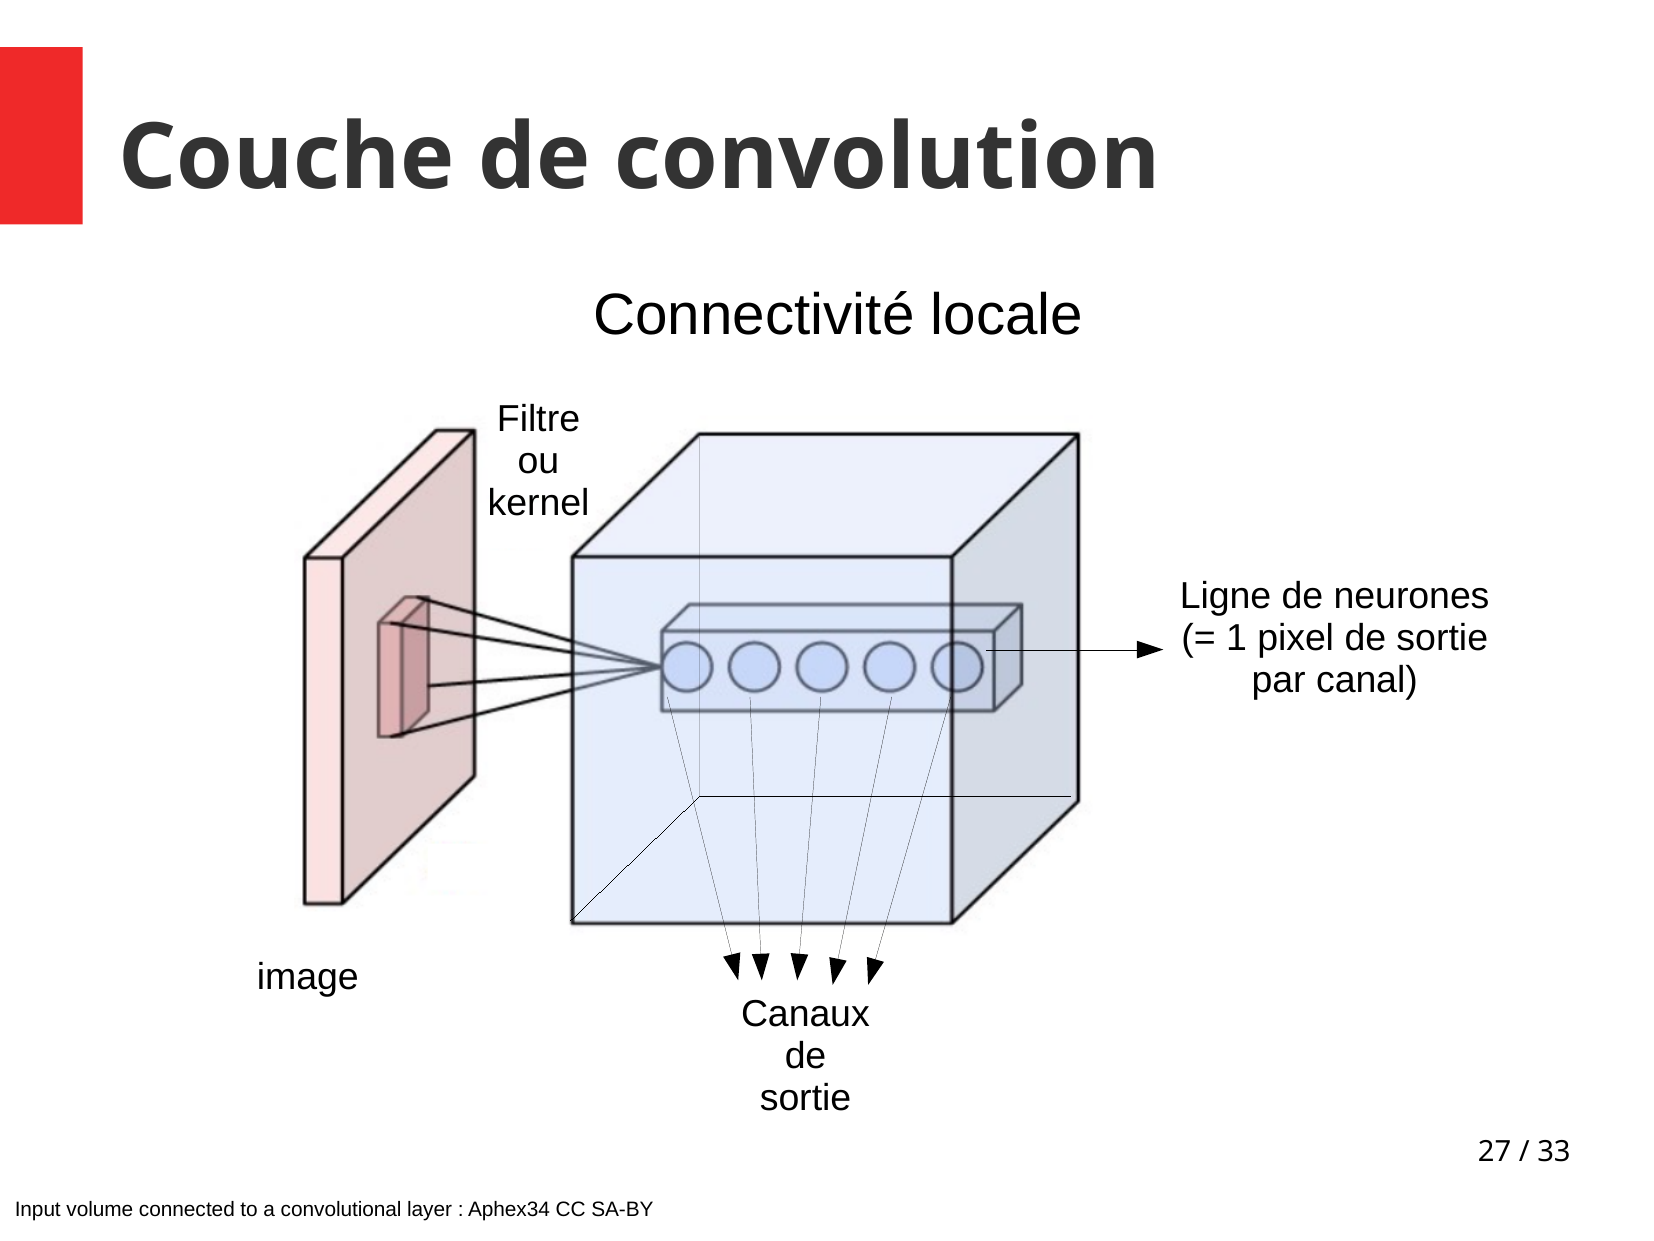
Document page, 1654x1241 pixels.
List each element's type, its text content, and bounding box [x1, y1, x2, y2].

text_box Canaux de sortie [726, 984, 892, 1126]
title Couche de convolution [118, 49, 1571, 257]
picture [800, 797, 870, 962]
picture [755, 797, 812, 962]
picture [256, 396, 1128, 962]
text_box image [242, 947, 428, 1015]
text_box Connectivité locale [578, 274, 1099, 355]
text_box Input volume connected to a convolutional layer : Aphex34 CC SA-BY [0, 1190, 674, 1229]
text_box Ligne de neurones (= 1 pixel de sortie par canal) [1165, 566, 1536, 804]
picture [839, 797, 921, 962]
text_box Filtre ou kernel [472, 389, 632, 555]
